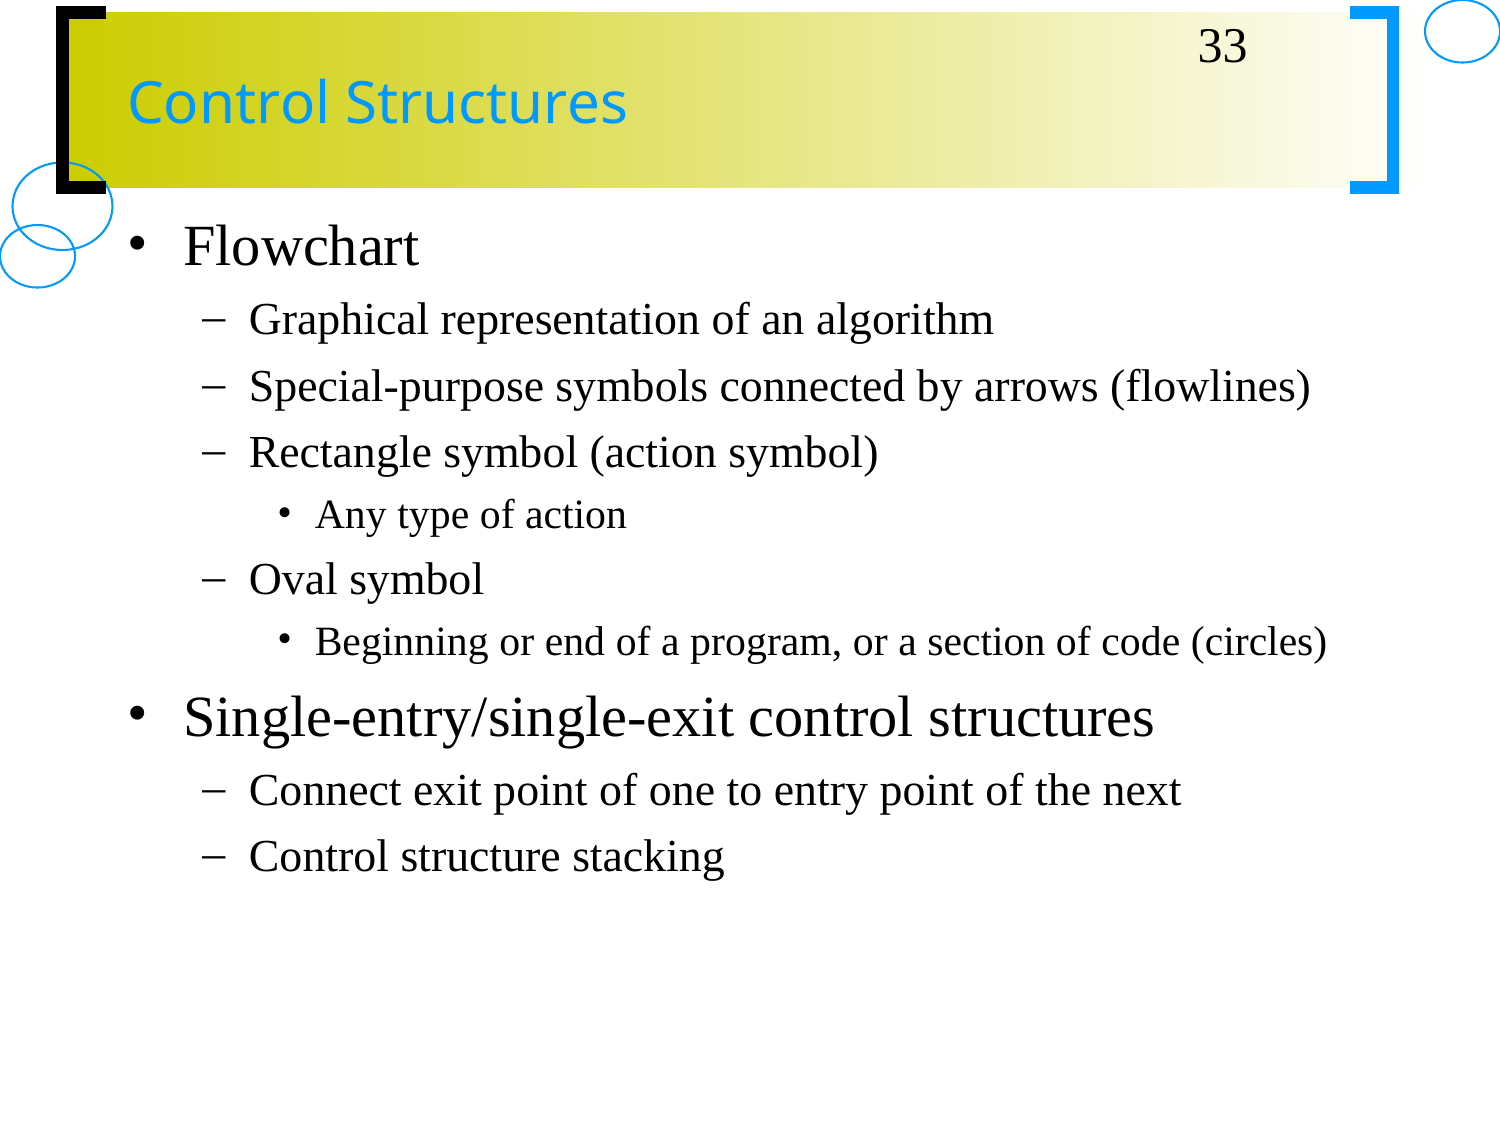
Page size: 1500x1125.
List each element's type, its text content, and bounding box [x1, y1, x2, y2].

title Control Structures [112, 12, 1388, 188]
list Flowchart Graphical representation of an algorithm Special-purpose symbols connected by arrows (flowlines) Rectangle symbol (action symbol) Any type of action Oval symbol Beginning or end of a program, or a section of code (circles) Single-entry/single-exit control structures Connect exit point of one to entry point of the next Control structure stacking [112, 199, 1388, 1063]
